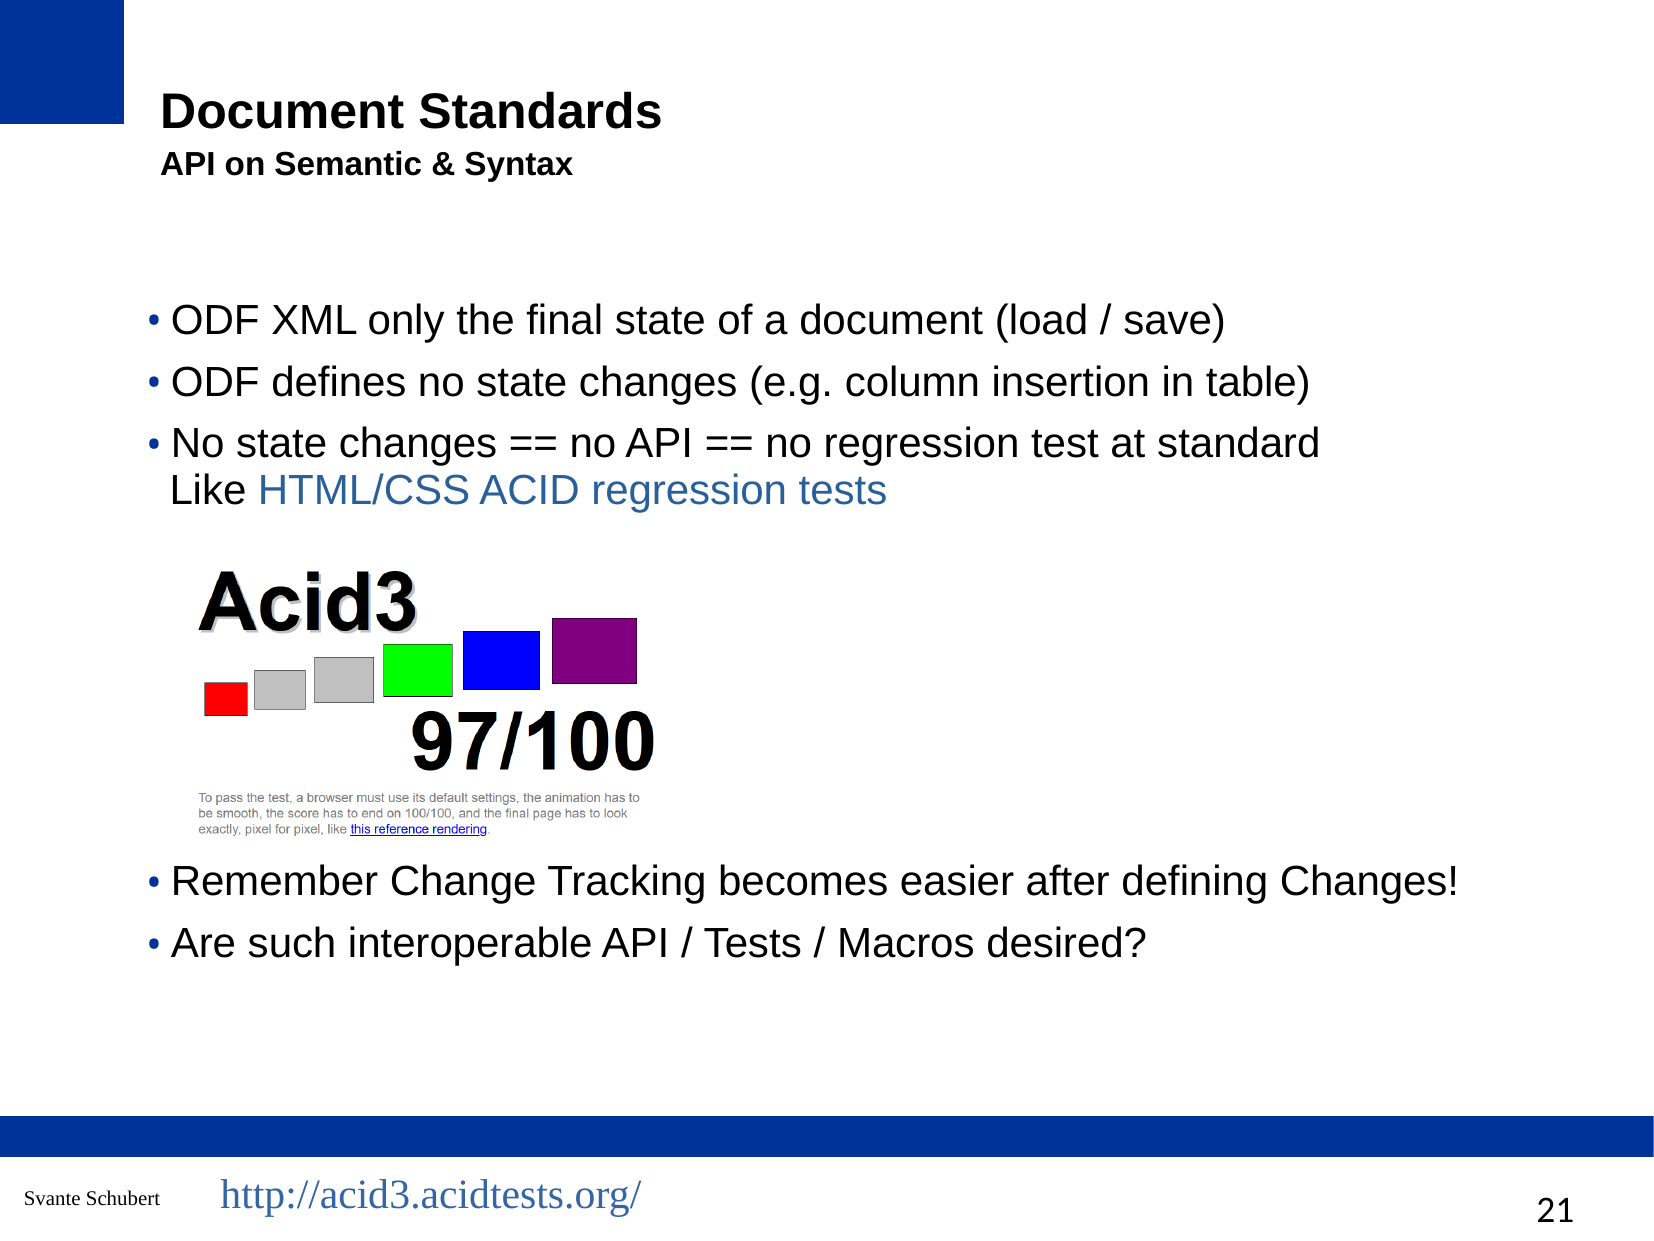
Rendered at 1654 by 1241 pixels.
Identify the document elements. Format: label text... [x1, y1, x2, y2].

picture [169, 528, 679, 859]
text_box http://acid3.acidtests.org/ [191, 1166, 671, 1228]
list ODF XML only the final state of a document (load / save) ODF defines no state changes (e.g. column insertion in table) No state changes == no API == no regression test at standard Like HTML/CSS ACID regression tests Remember Change Tracking becomes easier after defining Changes! Are such interoperable API / Tests / Macros desired? [145, 296, 1555, 1115]
text_box Svante Schubert [24, 1187, 191, 1219]
title Document Standards API on Semantic & Syntax [160, 74, 1530, 242]
